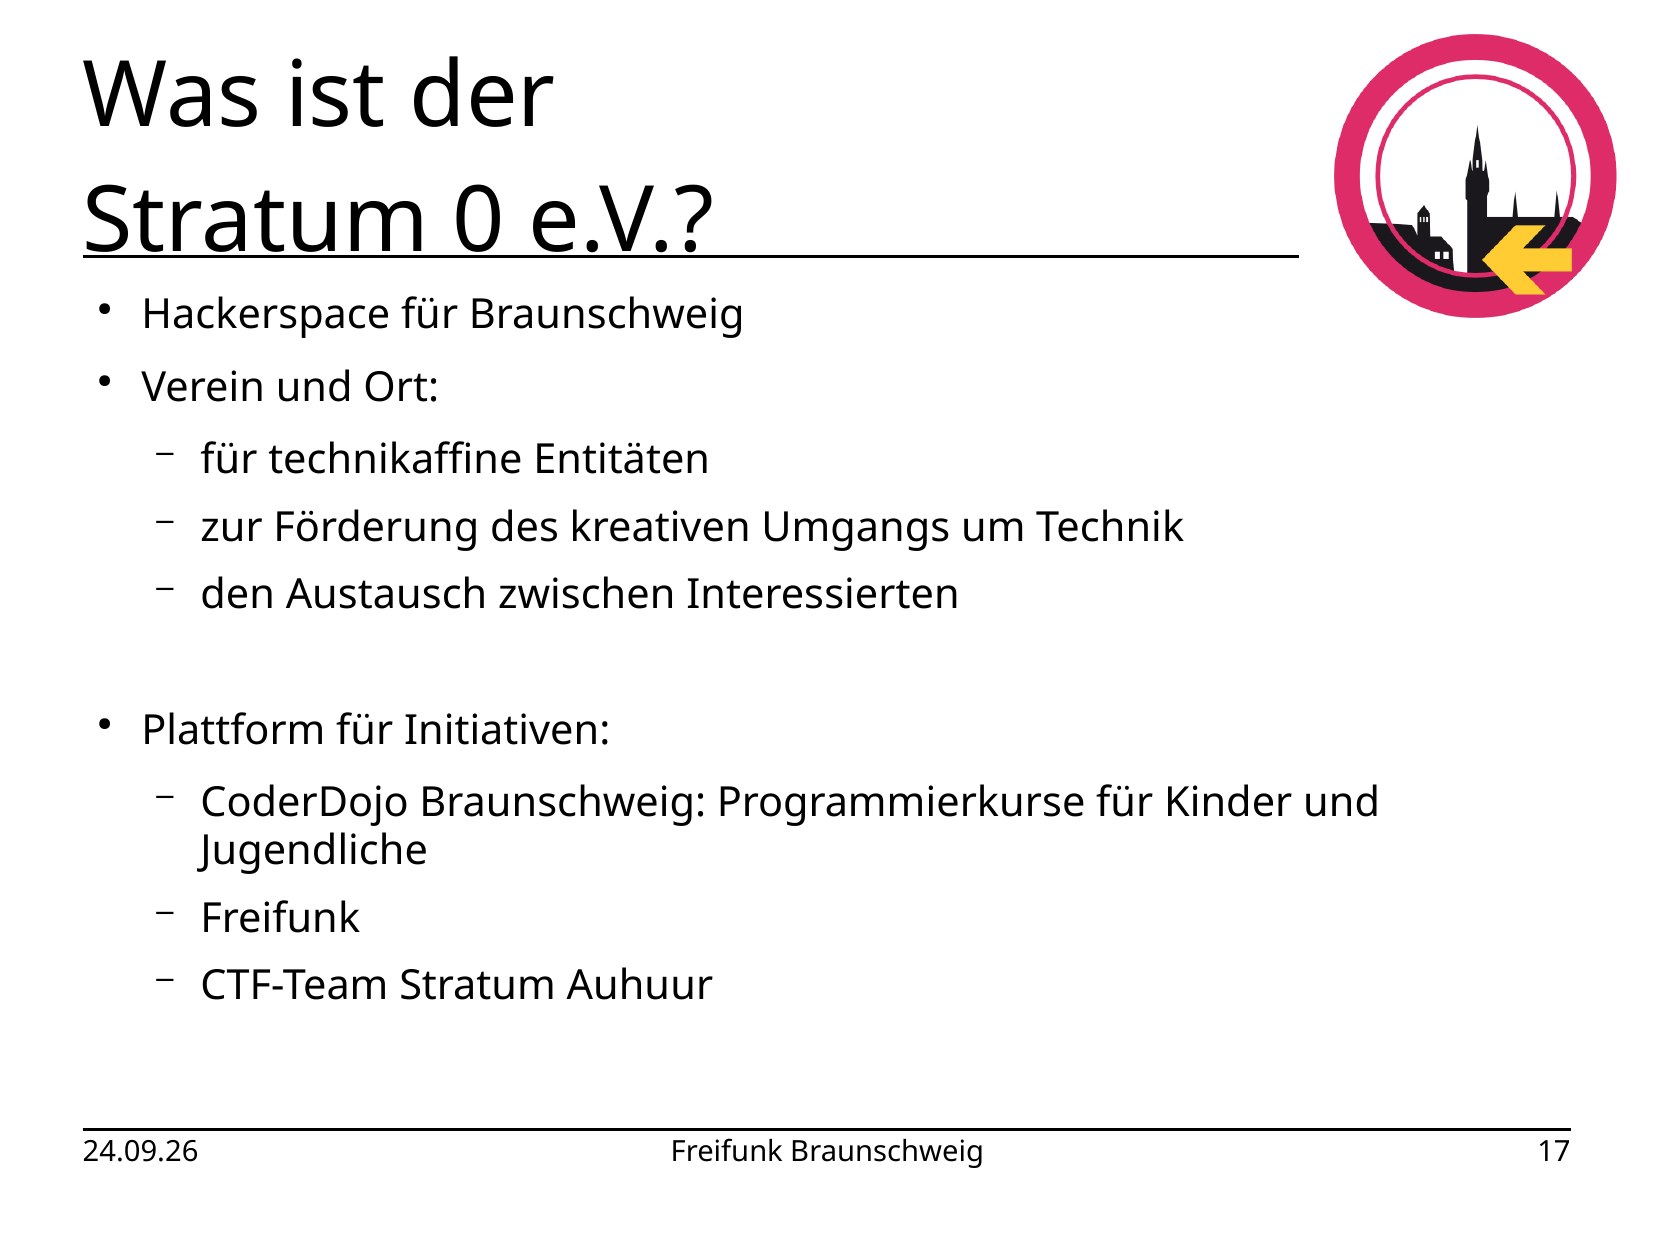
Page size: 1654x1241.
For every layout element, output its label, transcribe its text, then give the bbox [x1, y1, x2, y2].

picture [1331, 32, 1619, 319]
list Hackerspace für Braunschweig Verein und Ort: für technikaffine Entitäten zur Förderung des kreativen Umgangs um Technik den Austausch zwischen Interessierten Plattform für Initiativen: CoderDojo Braunschweig: Programmierkurse für Kinder und Jugendliche Freifunk CTF-Team Stratum Auhuur [82, 290, 1538, 1010]
title Was ist der Stratum 0 e.V.? [82, 45, 1300, 261]
